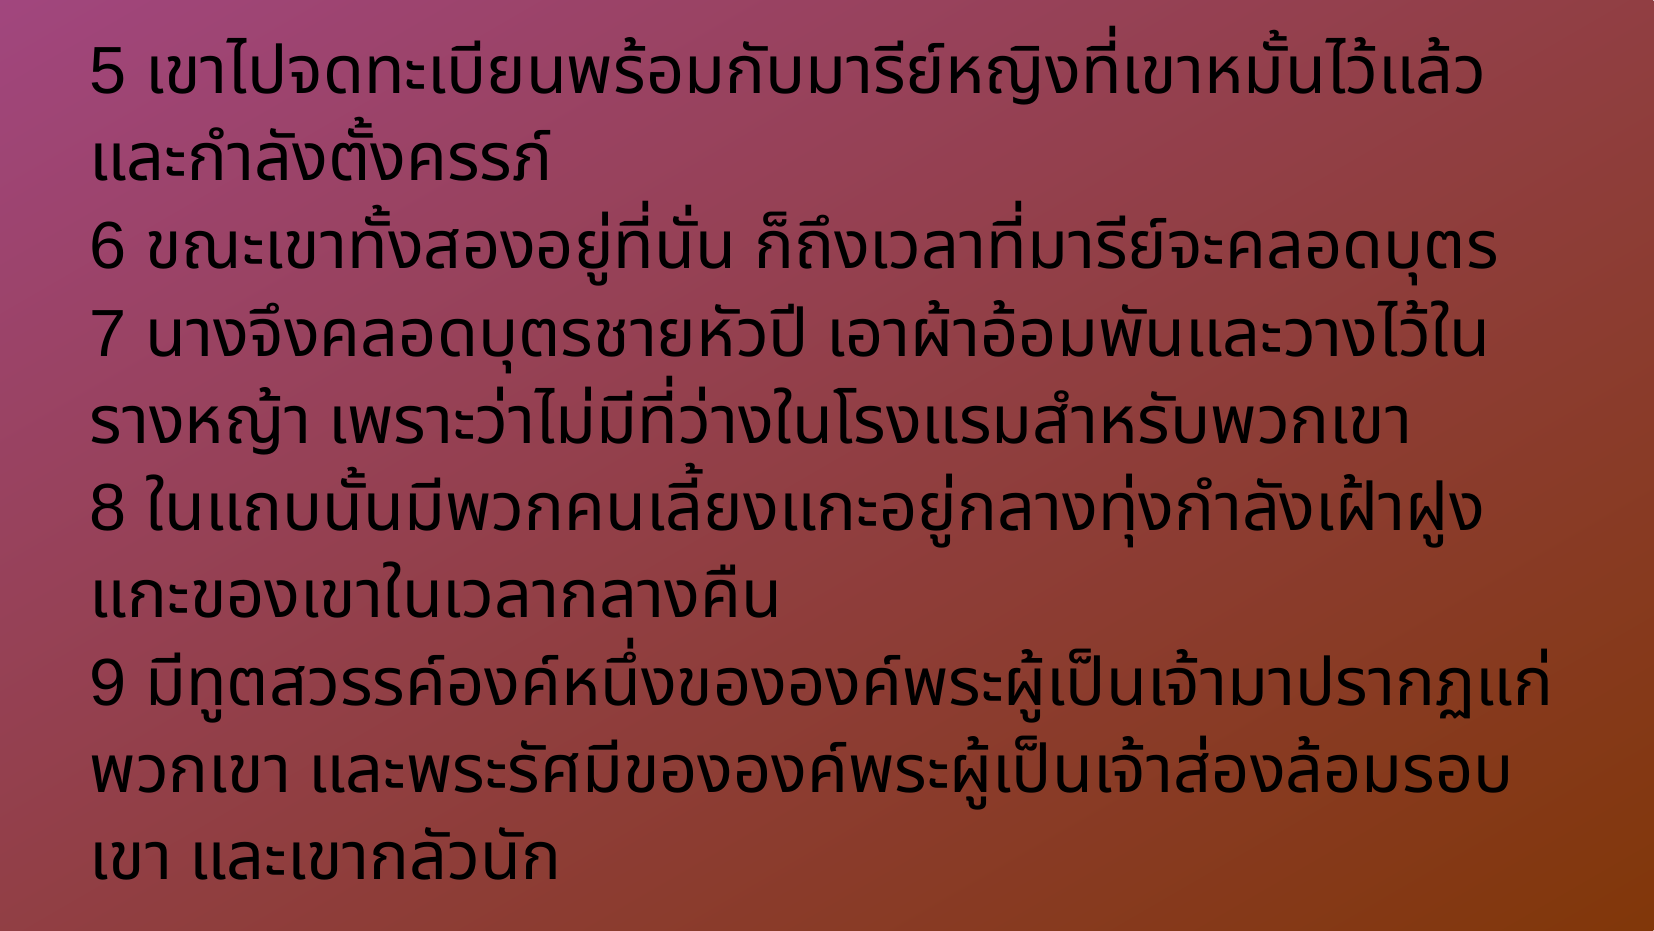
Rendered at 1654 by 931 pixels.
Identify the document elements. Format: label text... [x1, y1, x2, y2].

text_box 5 เขาไปจดทะเบียนพร้อมกับมารีย์หญิงที่เขาหมั้นไว้แล้วและกำลังตั้งครรภ์ 6 ขณะเขาทั้งสองอยู่ที่นั่น ก็ถึงเวลาที่มารีย์จะคลอดบุตร 7 นางจึงคลอดบุตรชายหัวปี เอาผ้าอ้อมพันและวางไว้ในรางหญ้า เพราะว่าไม่มีที่ว่างในโรงแรมสำหรับพวกเขา 8 ในแถบนั้นมีพวกคนเลี้ยงแกะอยู่กลางทุ่งกำลังเฝ้าฝูงแกะของเขาในเวลากลางคืน 9 มีทูตสวรรค์องค์หนึ่งขององค์พระผู้เป็นเจ้ามาปรากฏแก่พวกเขา และพระรัศมีขององค์พระผู้เป็นเจ้าส่องล้อมรอบเขา และเขากลัวนัก [75, 25, 1576, 913]
